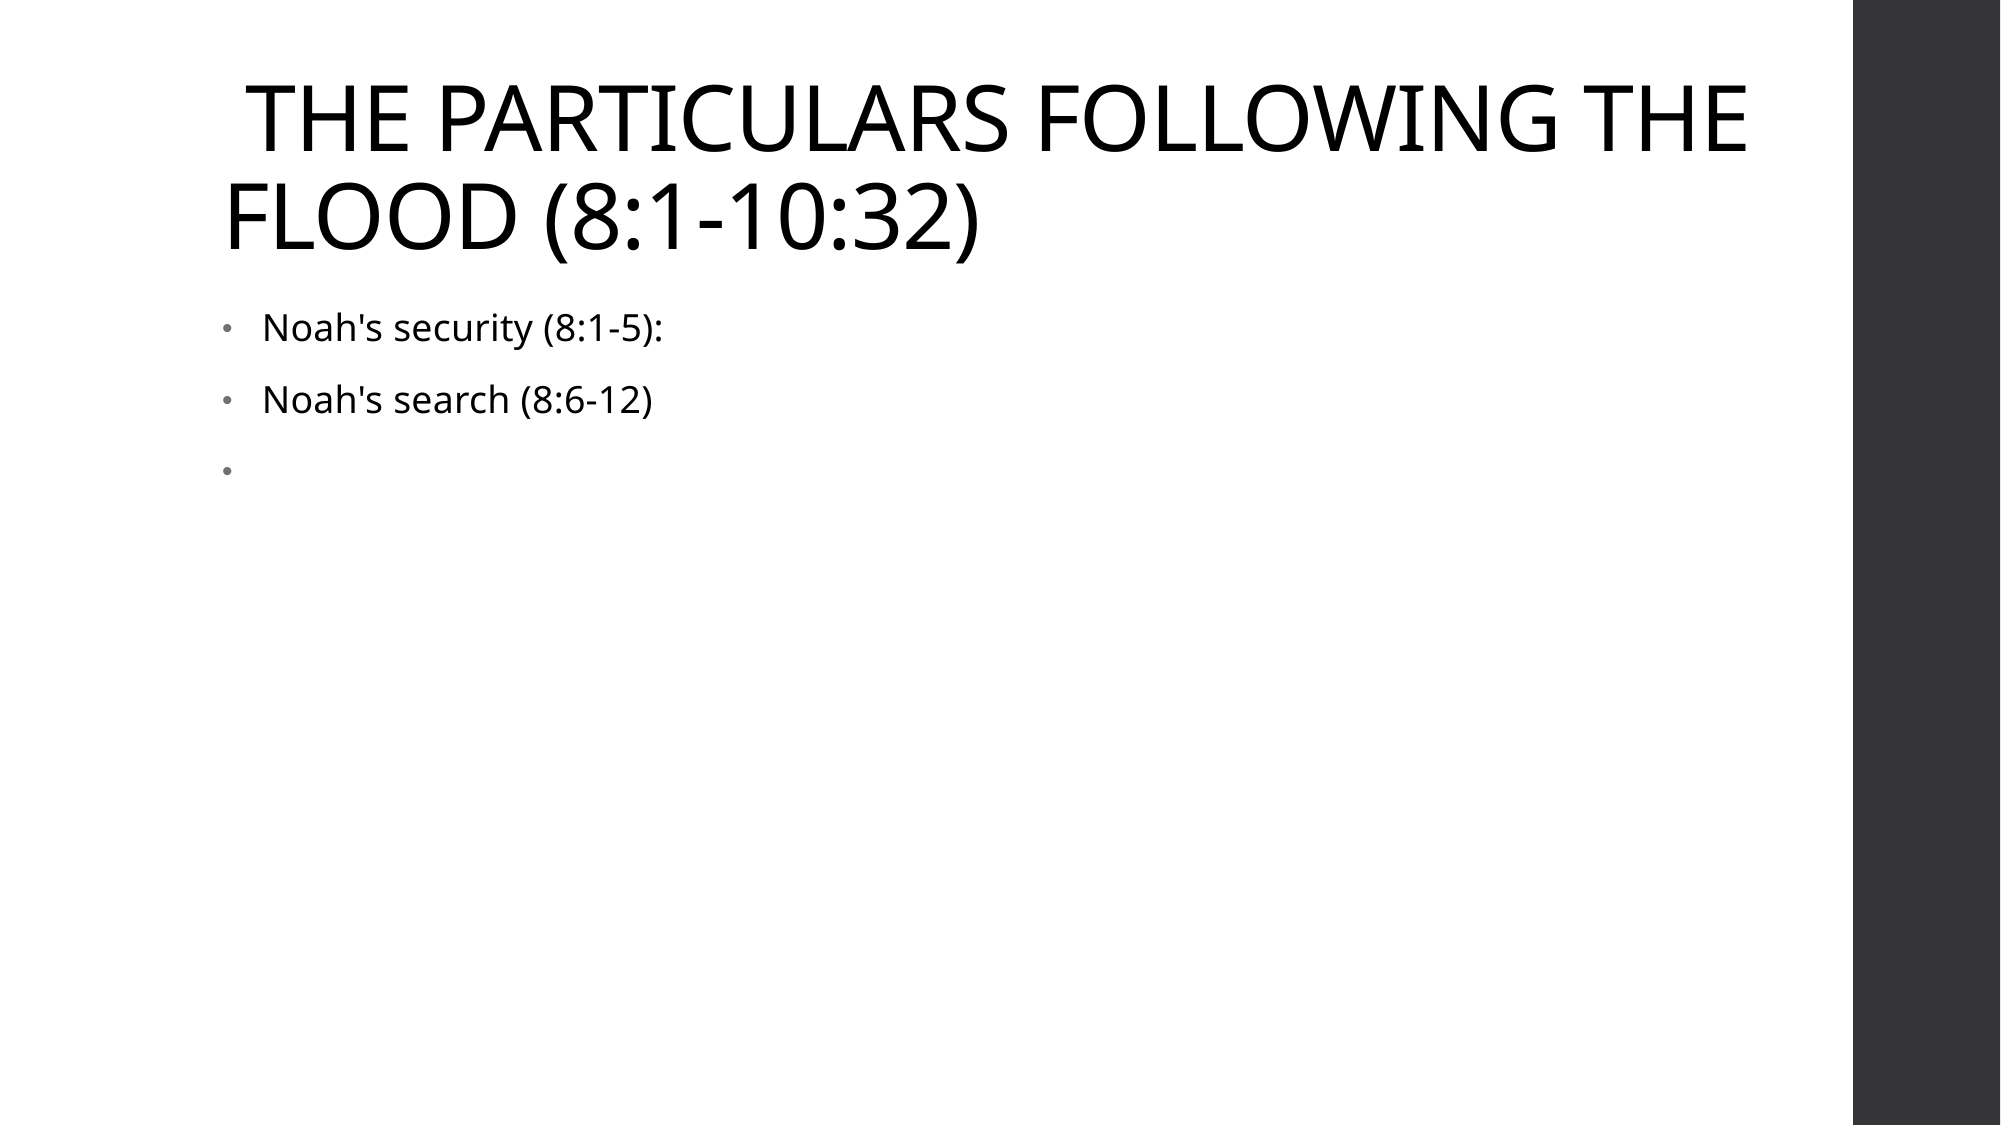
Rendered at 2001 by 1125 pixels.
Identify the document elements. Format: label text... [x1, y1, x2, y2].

title THE PARTICULARS FOLLOWING THE FLOOD (8:1-10:32) [206, 60, 1797, 278]
list Noah's security (8:1-5): Noah's search (8:6-12) [206, 299, 1617, 1014]
